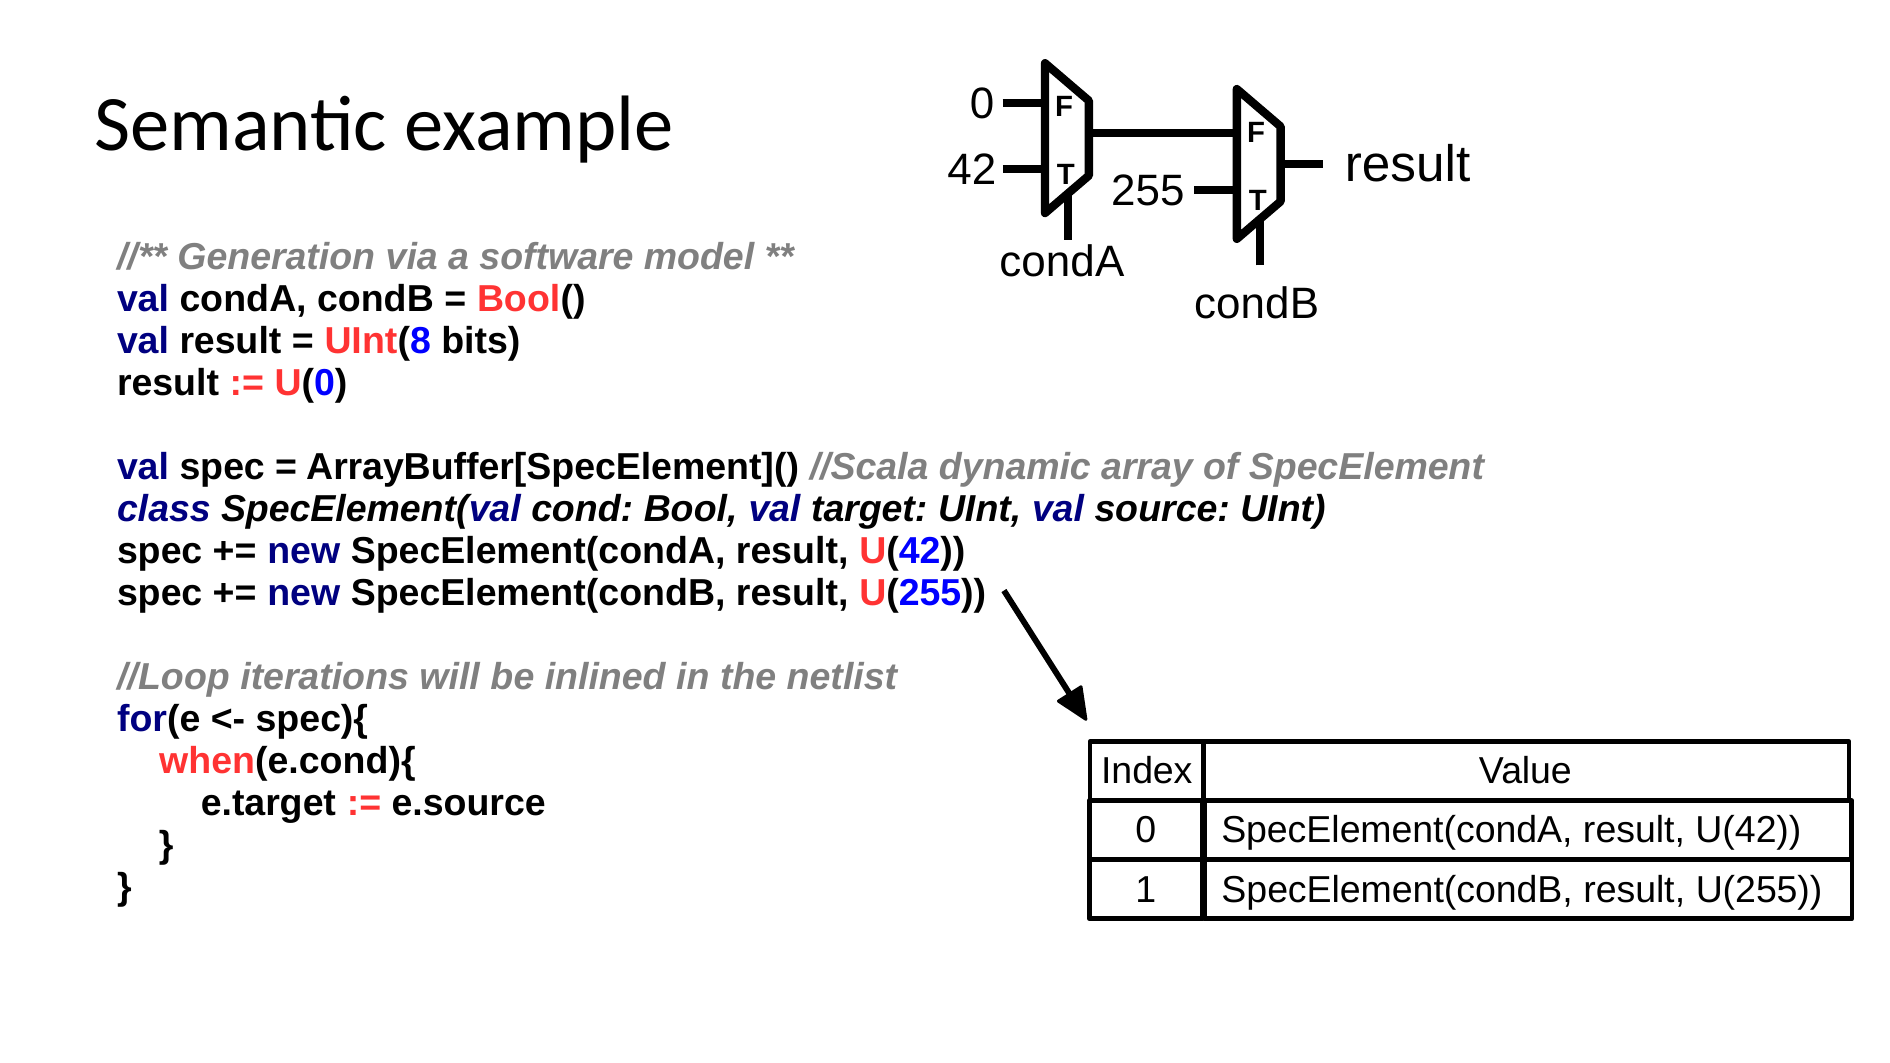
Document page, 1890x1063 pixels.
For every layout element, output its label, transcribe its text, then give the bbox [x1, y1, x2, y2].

picture [1086, 739, 1855, 922]
picture [921, 59, 1497, 228]
title Semantic example [94, 42, 1796, 220]
text_box //** Generation via a software model ** val condA, condB = Bool() val result = UInt(8 bits) result := U(0) val spec = ArrayBuffer[SpecElement]() //Scala dynamic array of SpecElement class SpecElement(val cond: Bool, val target: UInt, val source: UInt) spec += new SpecElement(condA, result, U(42)) spec += new SpecElement(condB, result, U(255)) //Loop iterations will be inlined in the netlist for(e <- spec){ when(e.cond){ e.target := e.source } } [102, 228, 1512, 1063]
